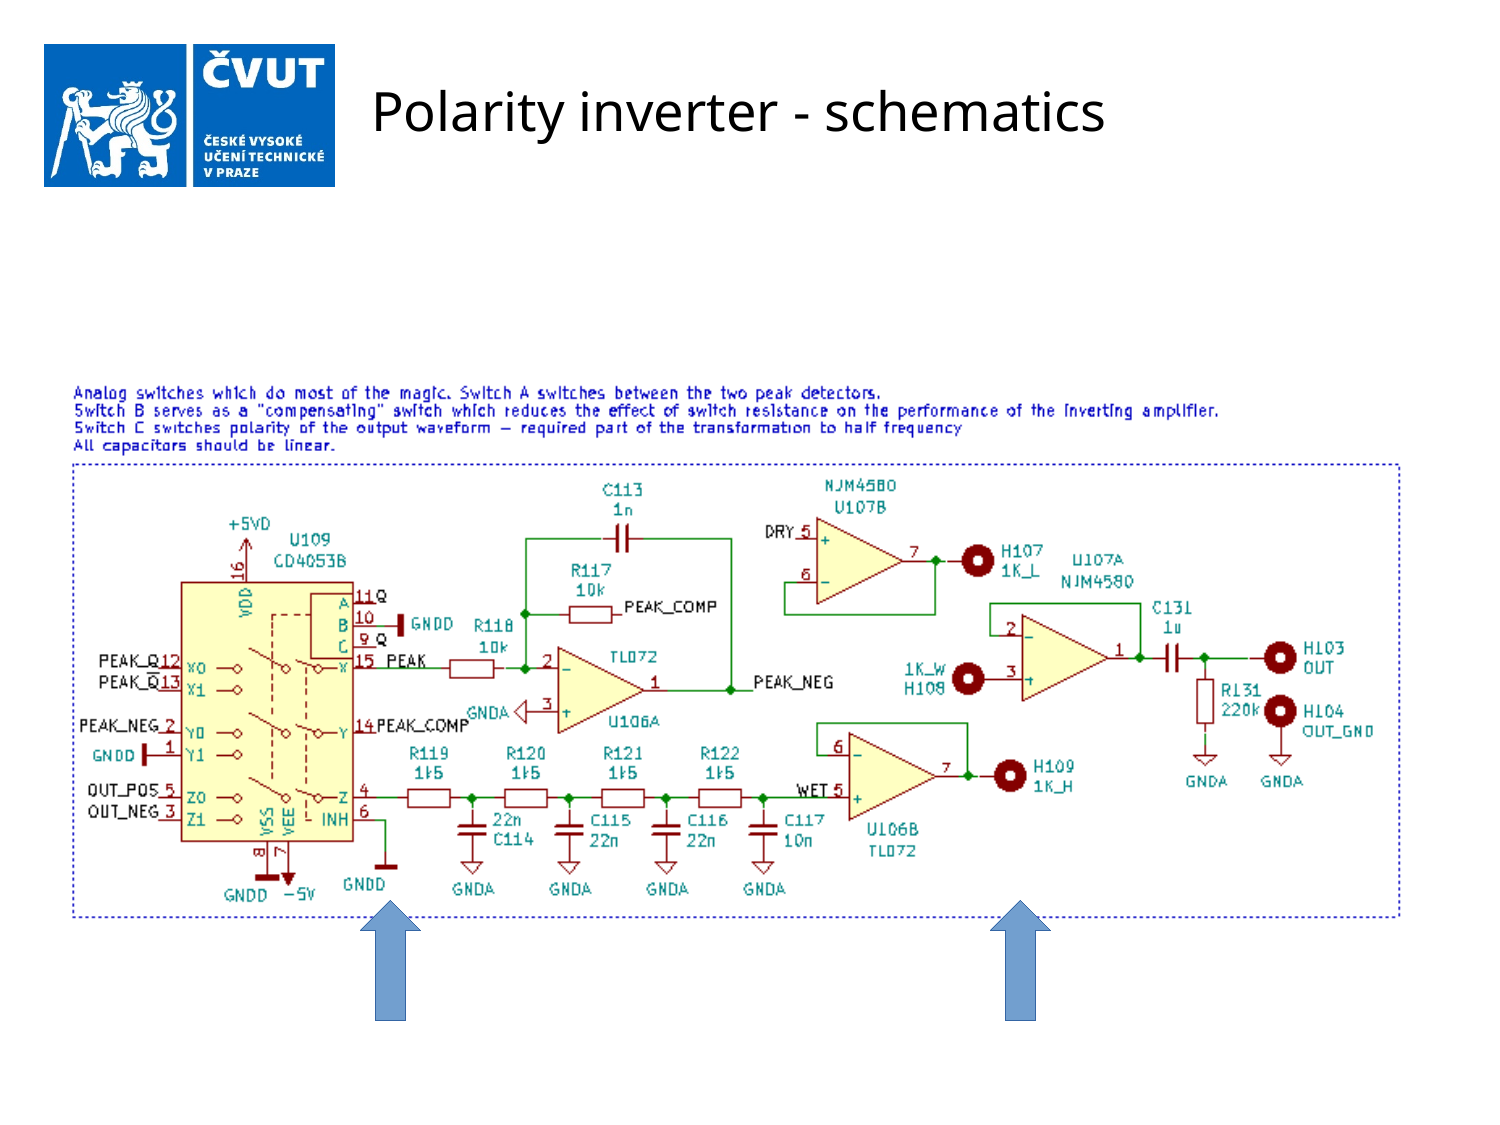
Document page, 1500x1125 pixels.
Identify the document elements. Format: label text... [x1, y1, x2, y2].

text_box [990, 900, 1051, 1021]
text_box [360, 900, 421, 1021]
picture [50, 360, 1441, 931]
title Polarity inverter - schematics [356, 76, 1500, 255]
picture [44, 44, 335, 187]
